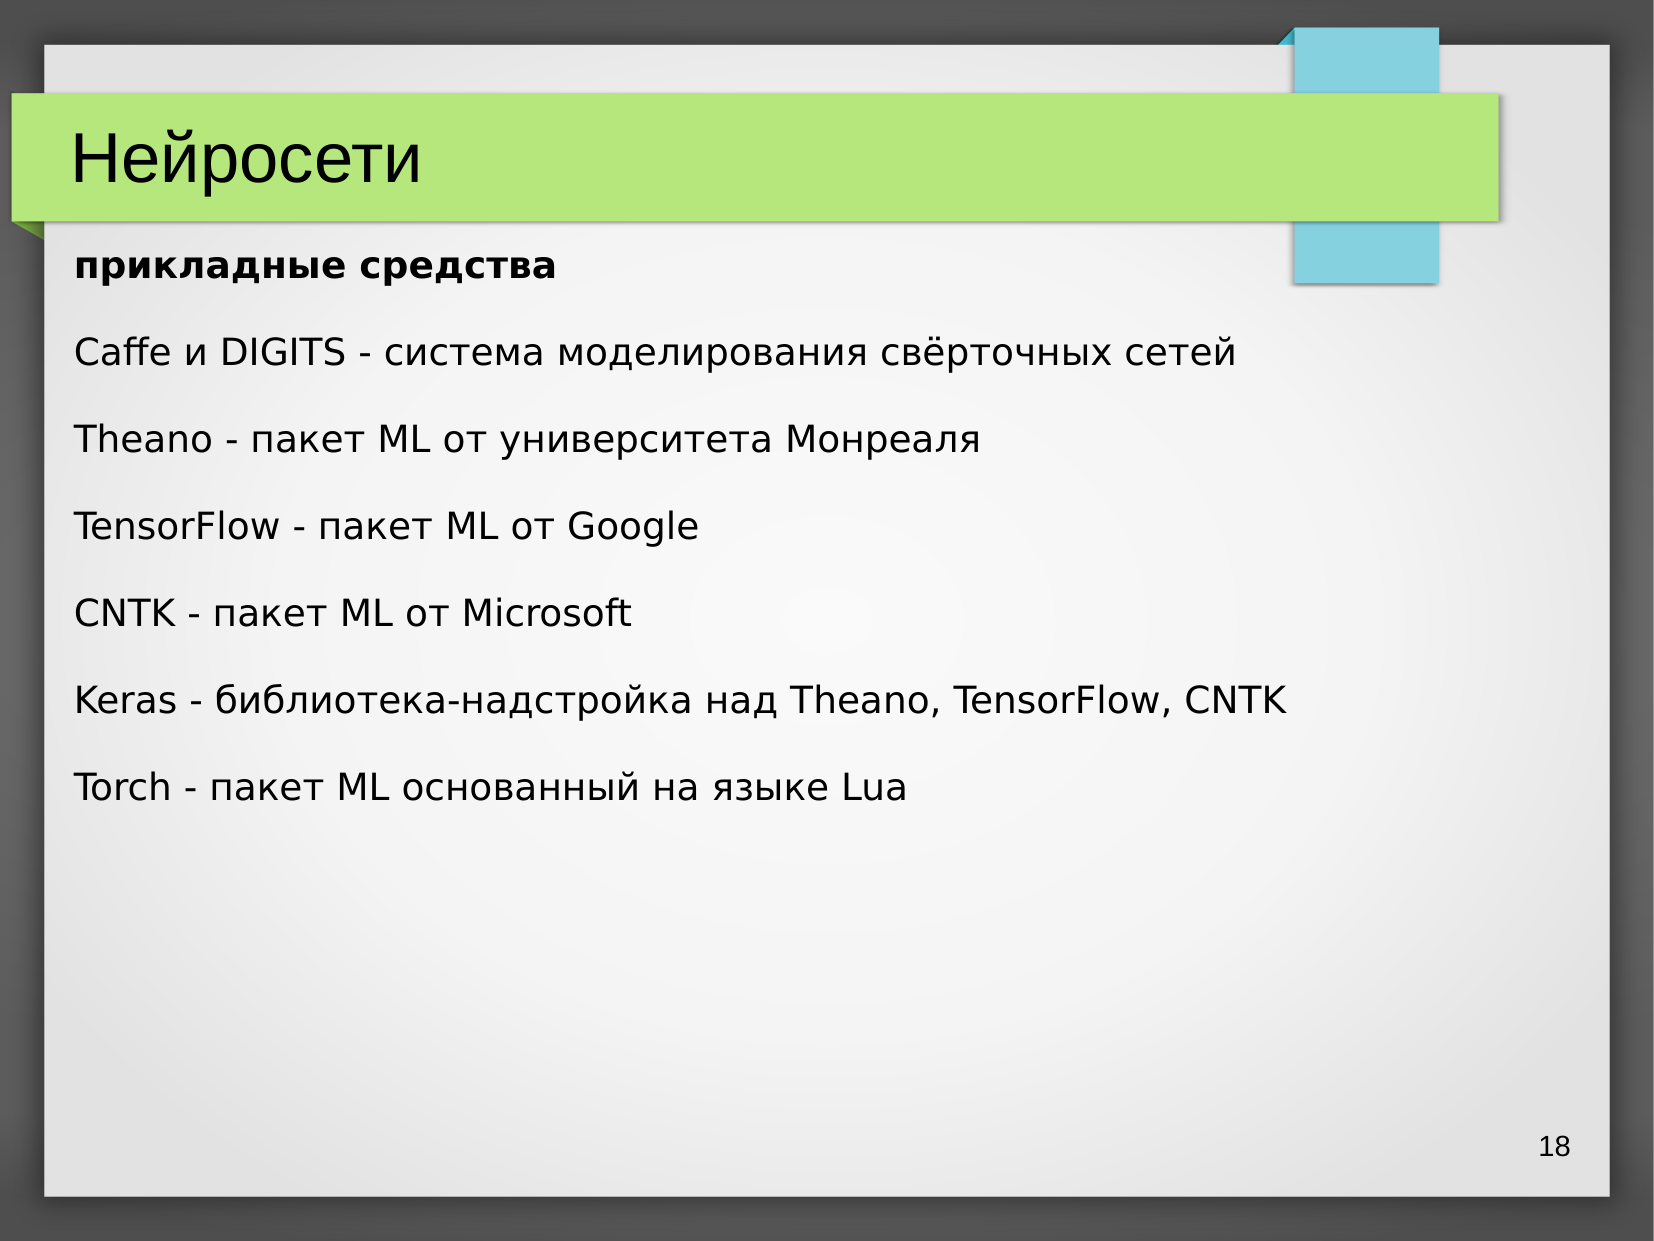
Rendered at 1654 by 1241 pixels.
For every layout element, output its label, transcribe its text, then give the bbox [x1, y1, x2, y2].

text_box прикладные средства Caffe и DIGITS - система моделирования свёрточных сетей Theano - пакет ML от университета Монреаля TensorFlow - пакет ML от Google CNTK - пакет ML от Microsoft Keras - библиотека-надстройка над Theano, TensorFlow, CNTK Torch - пакет ML основанный на языке Lua [59, 236, 1501, 1166]
title Нейросети [70, 118, 1205, 199]
picture [0, 0, 1654, 1241]
